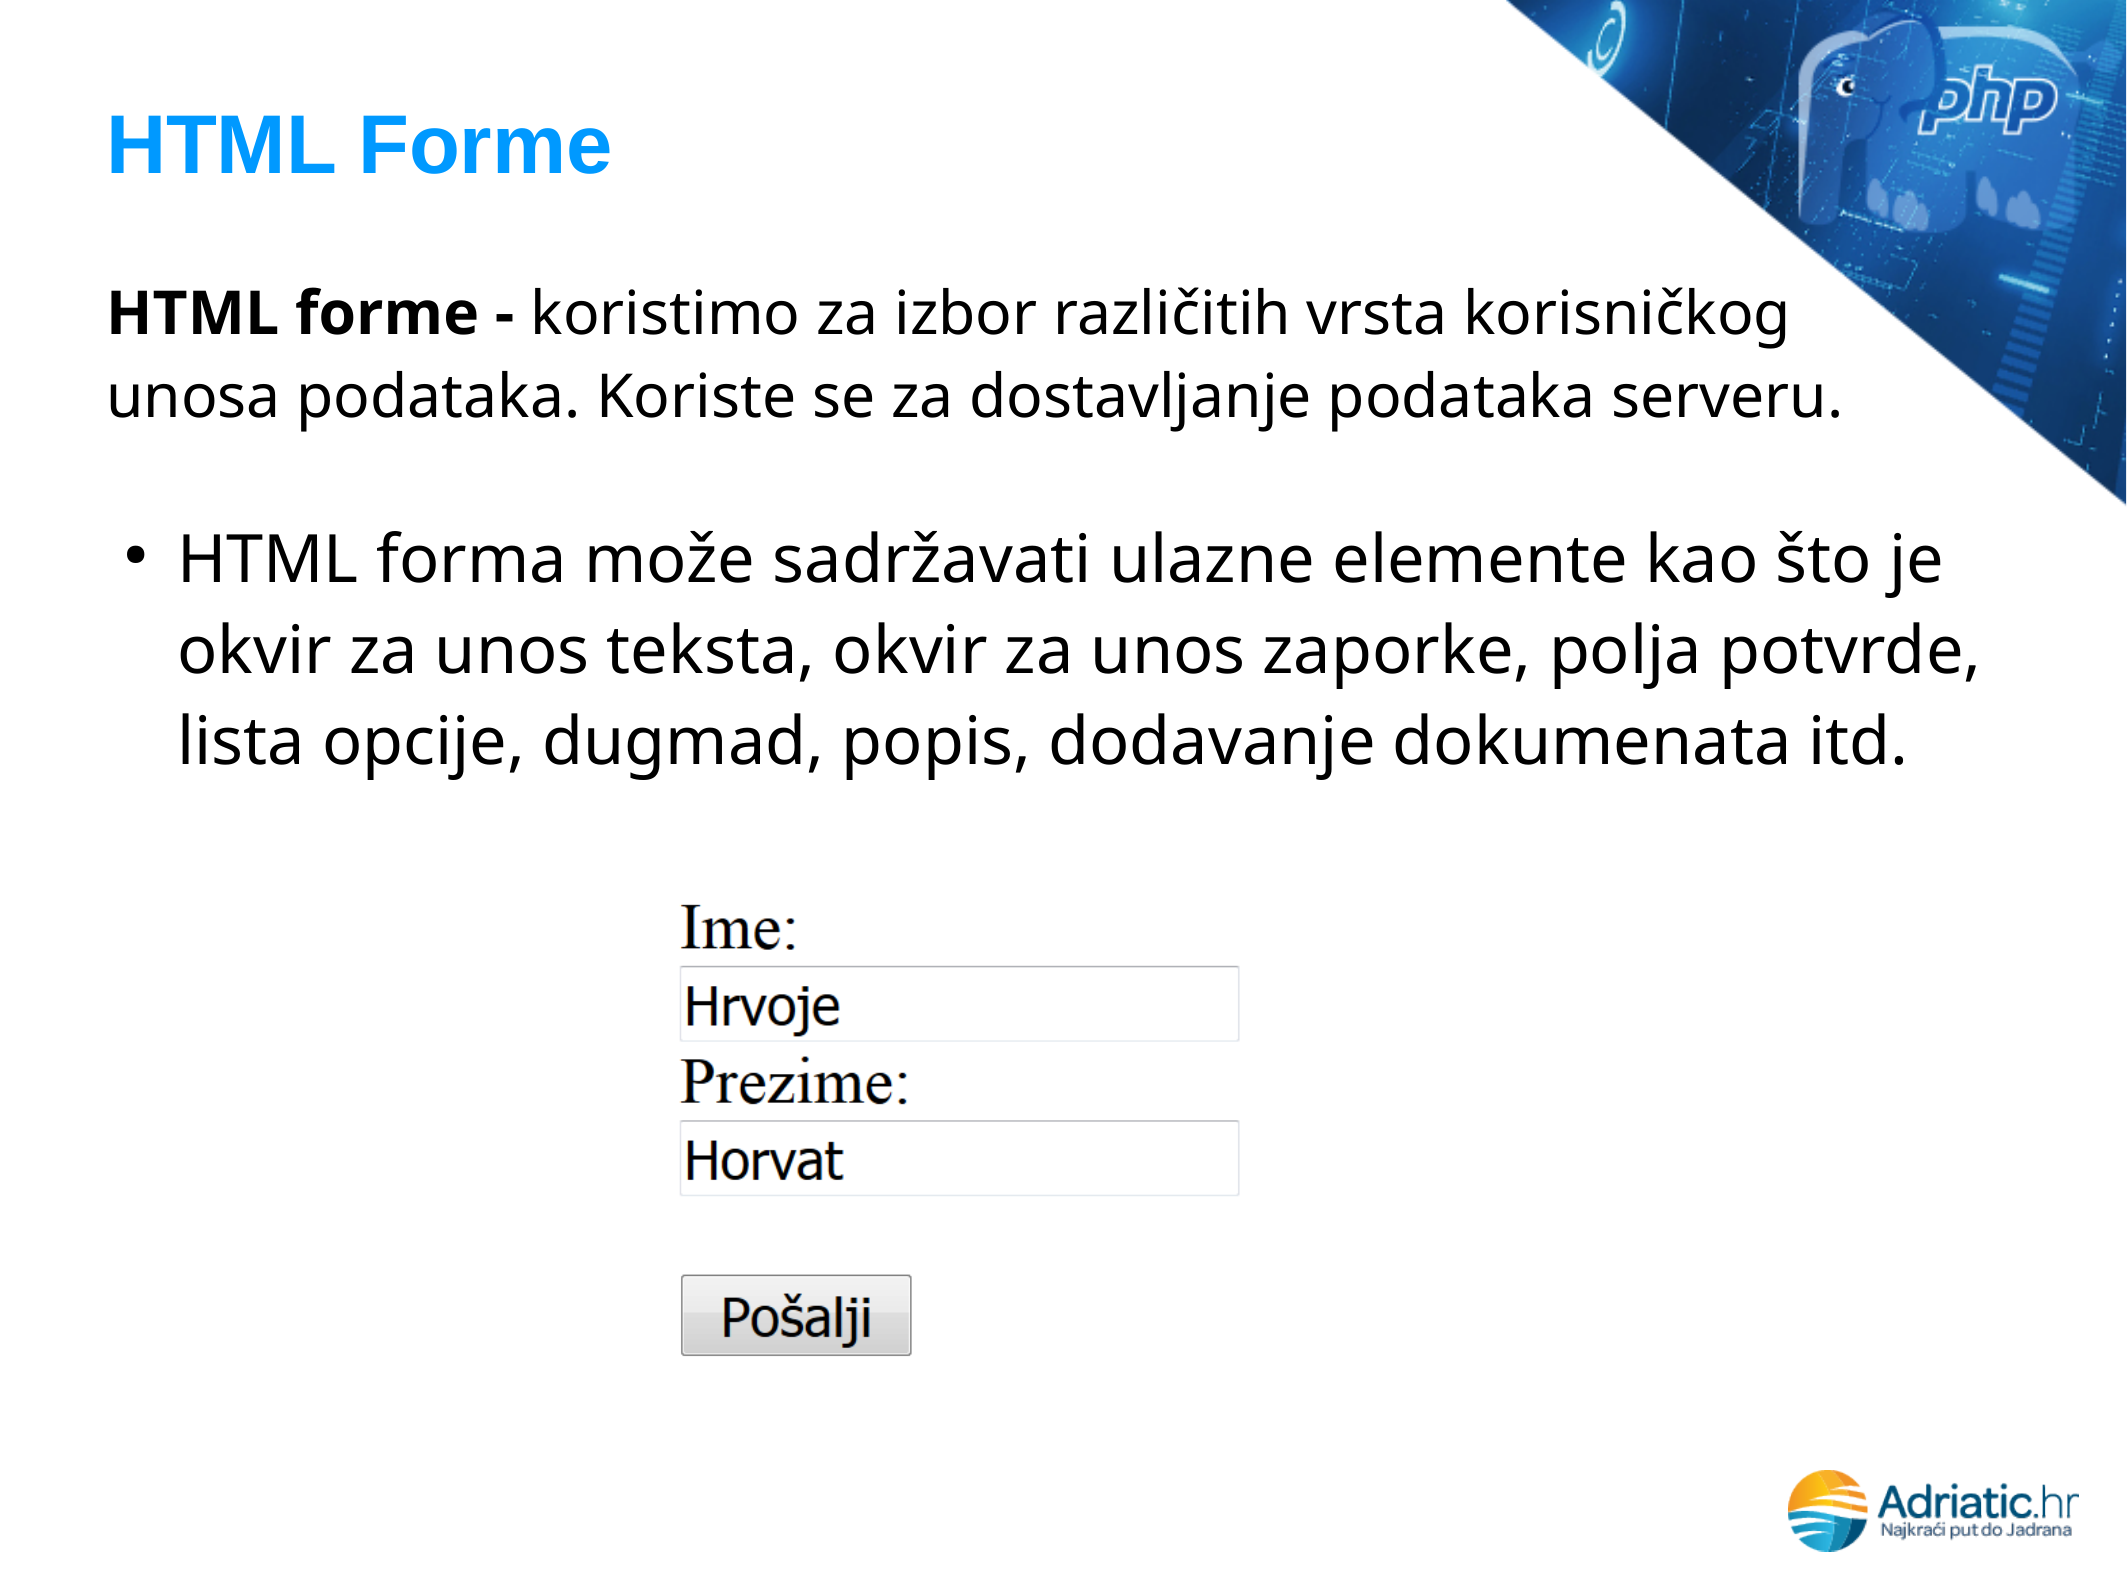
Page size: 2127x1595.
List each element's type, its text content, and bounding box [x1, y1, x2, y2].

picture [661, 874, 1386, 1394]
list HTML forme - koristimo za izbor različitih vrsta korisničkog unosa podataka. Koriste se za dostavljanje podataka serveru. [106, 269, 1914, 497]
picture [1505, 0, 2127, 625]
picture [1788, 1470, 2079, 1552]
list HTML forma može sadržavati ulazne elemente kao što je okvir za unos teksta, okvir za unos zaporke, polja potvrde, lista opcije, dugmad, popis, dodavanje dokumenata itd. [106, 511, 2020, 1075]
title HTML Forme [106, 70, 1630, 219]
